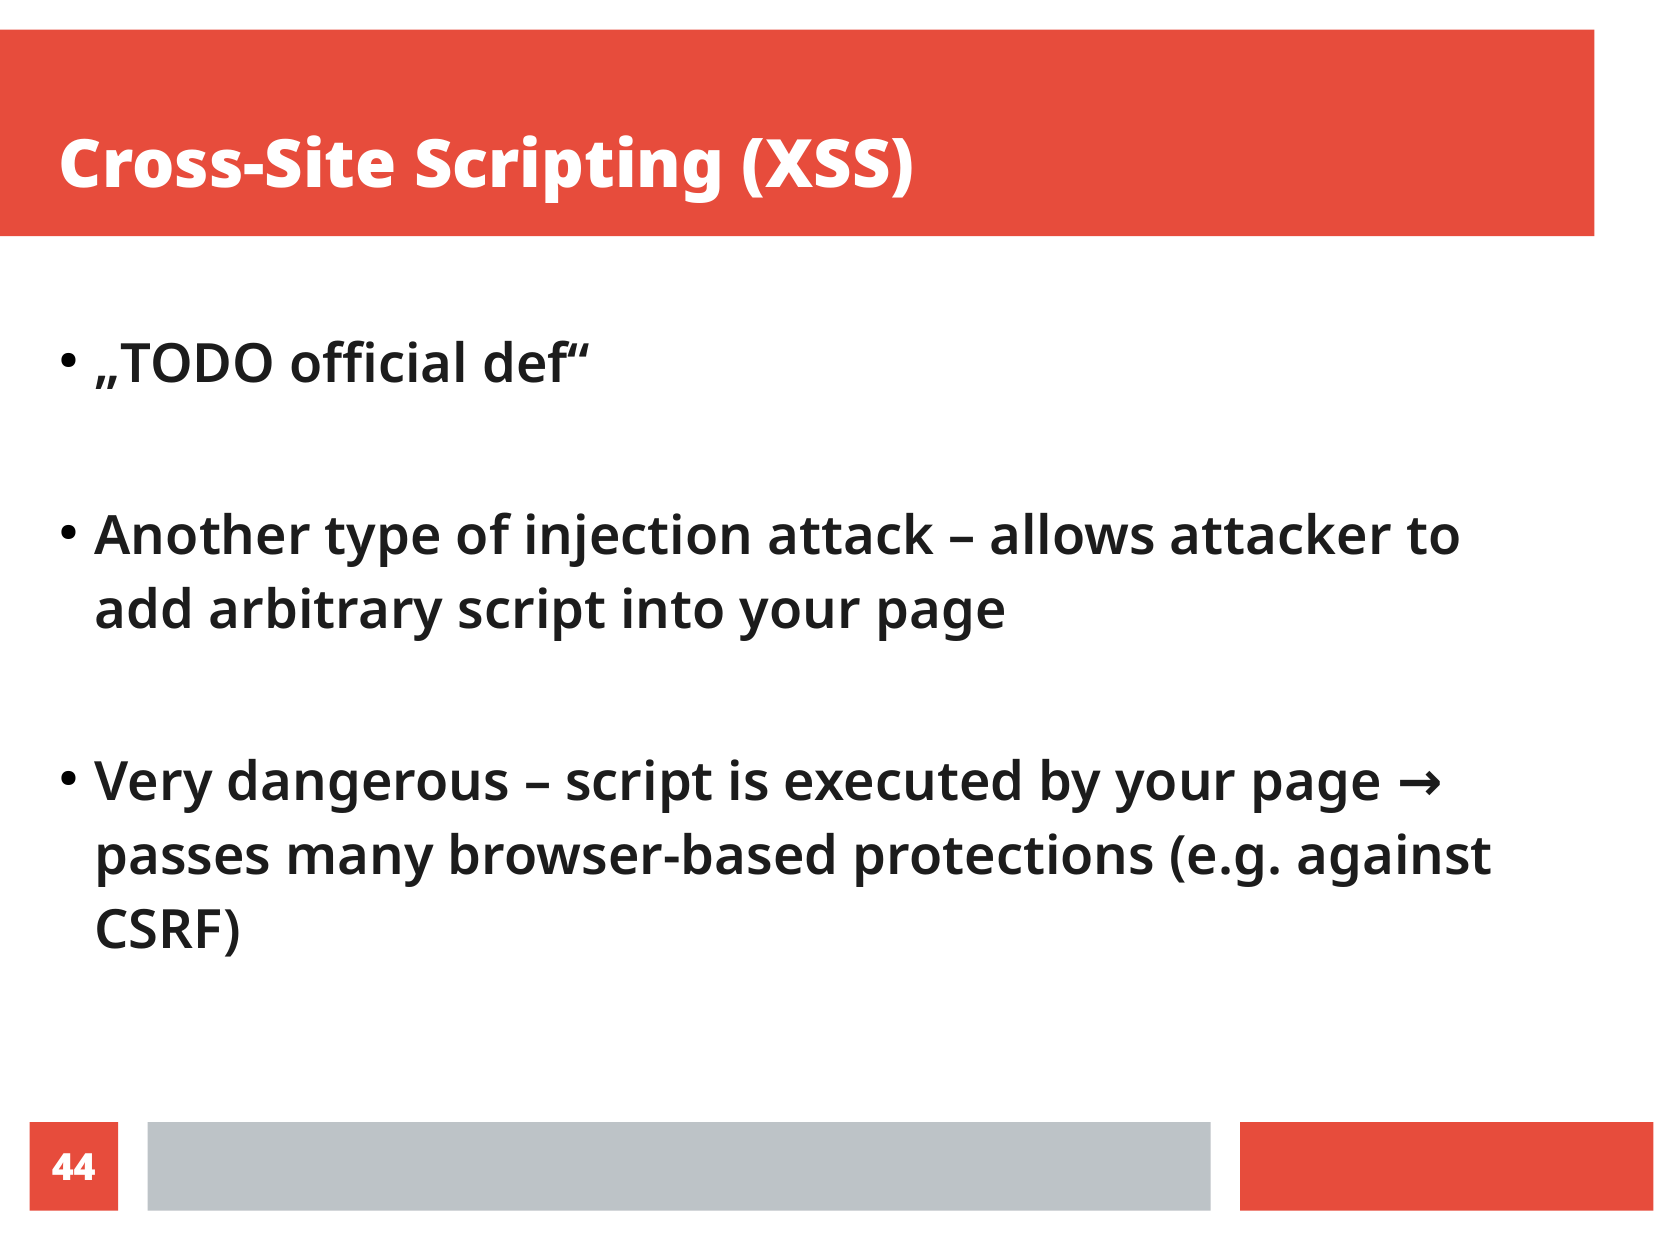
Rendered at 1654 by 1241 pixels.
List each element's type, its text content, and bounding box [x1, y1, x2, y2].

list „TODO official def“ Another type of injection attack – allows attacker to add arbitrary script into your page Very dangerous – script is executed by your page → passes many browser-based protections (e.g. against CSRF) [59, 324, 1565, 1093]
title Cross-Site Scripting (XSS) [59, 59, 1595, 207]
